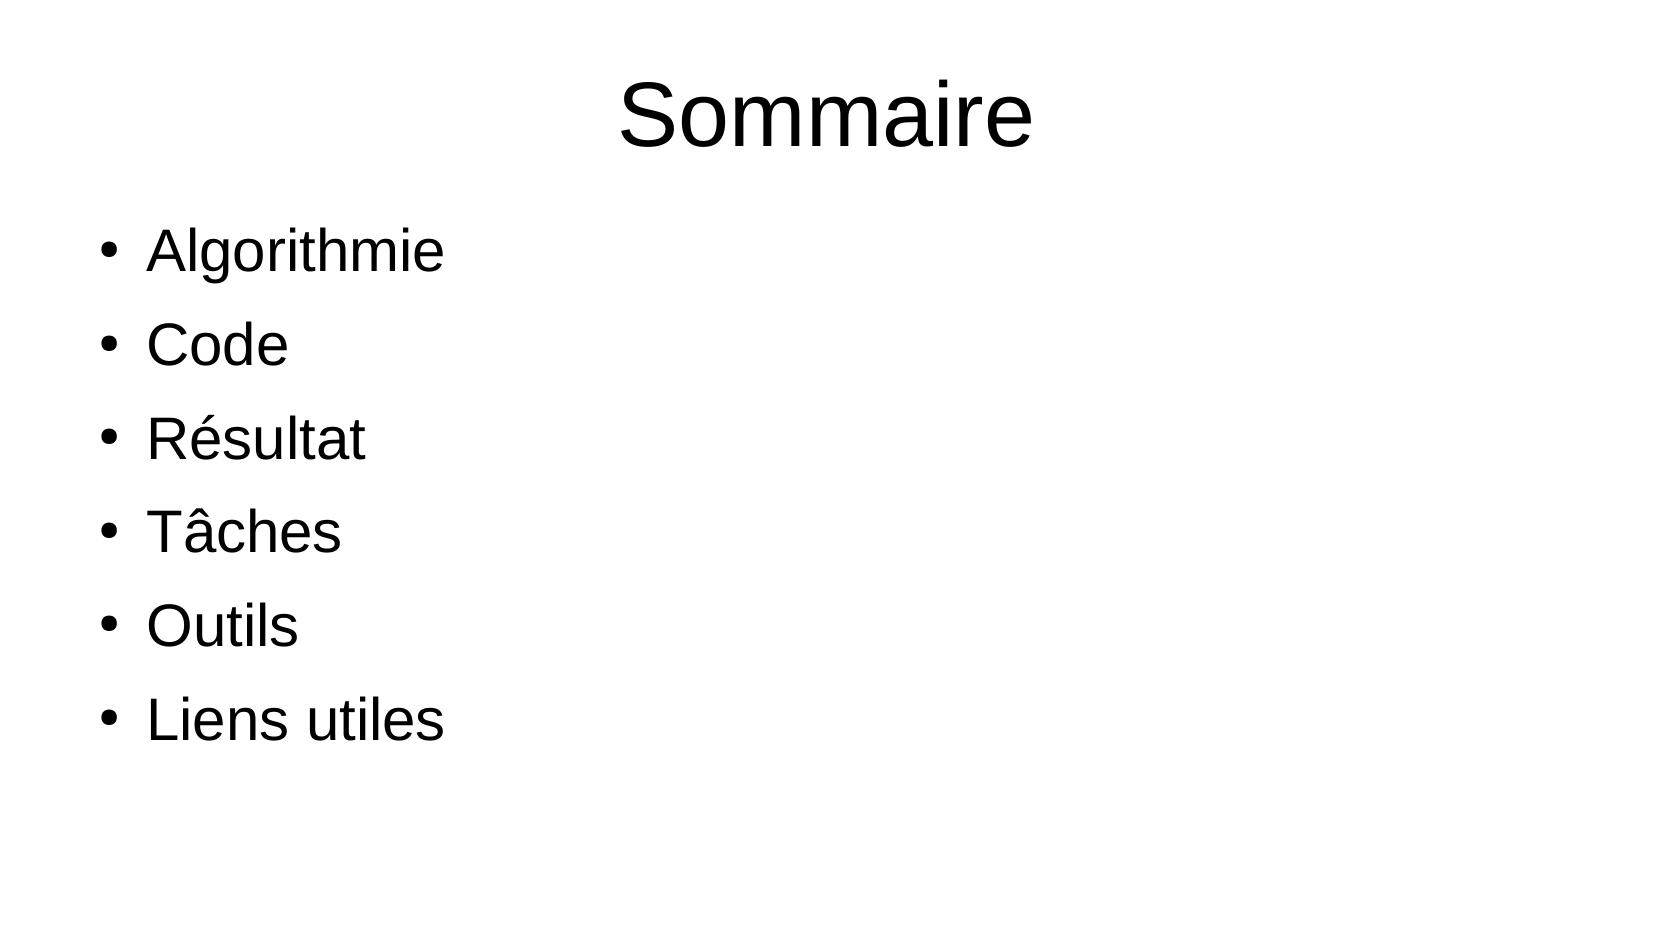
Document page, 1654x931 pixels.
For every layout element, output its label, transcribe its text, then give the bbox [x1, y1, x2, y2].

title Sommaire [82, 37, 1571, 193]
list Algorithmie Code Résultat Tâches Outils Liens utiles [82, 217, 1571, 758]
